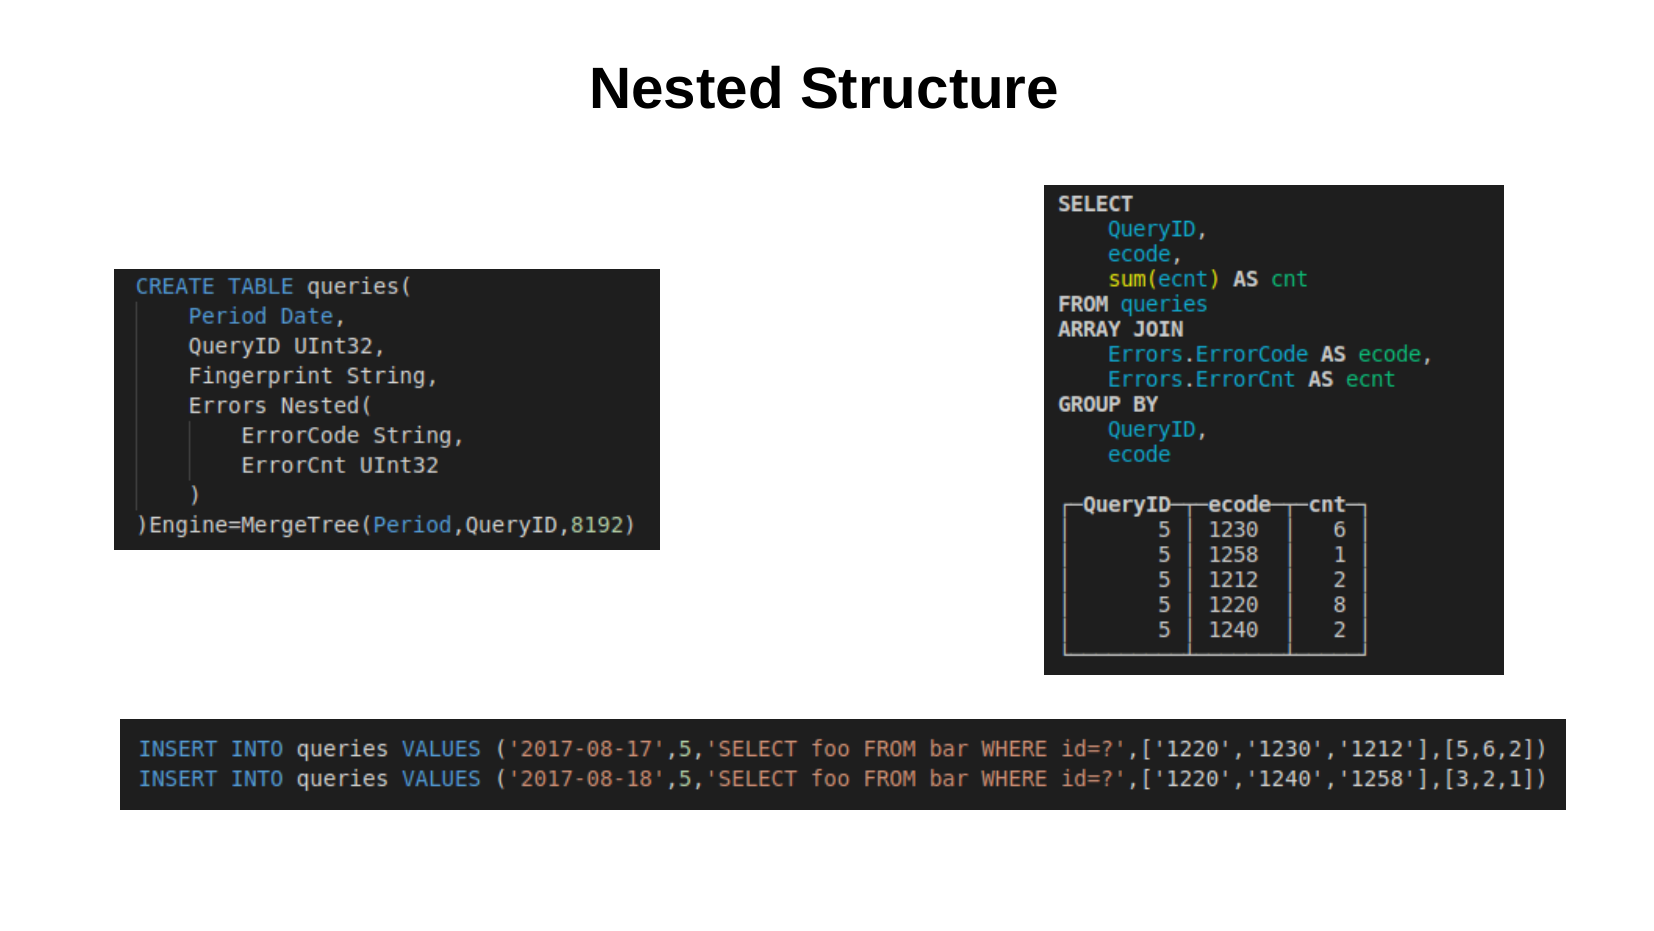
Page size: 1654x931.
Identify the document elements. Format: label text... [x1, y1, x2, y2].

picture [120, 719, 1566, 811]
picture [1044, 185, 1504, 675]
picture [114, 269, 661, 550]
text_box Nested Structure [509, 48, 1091, 129]
